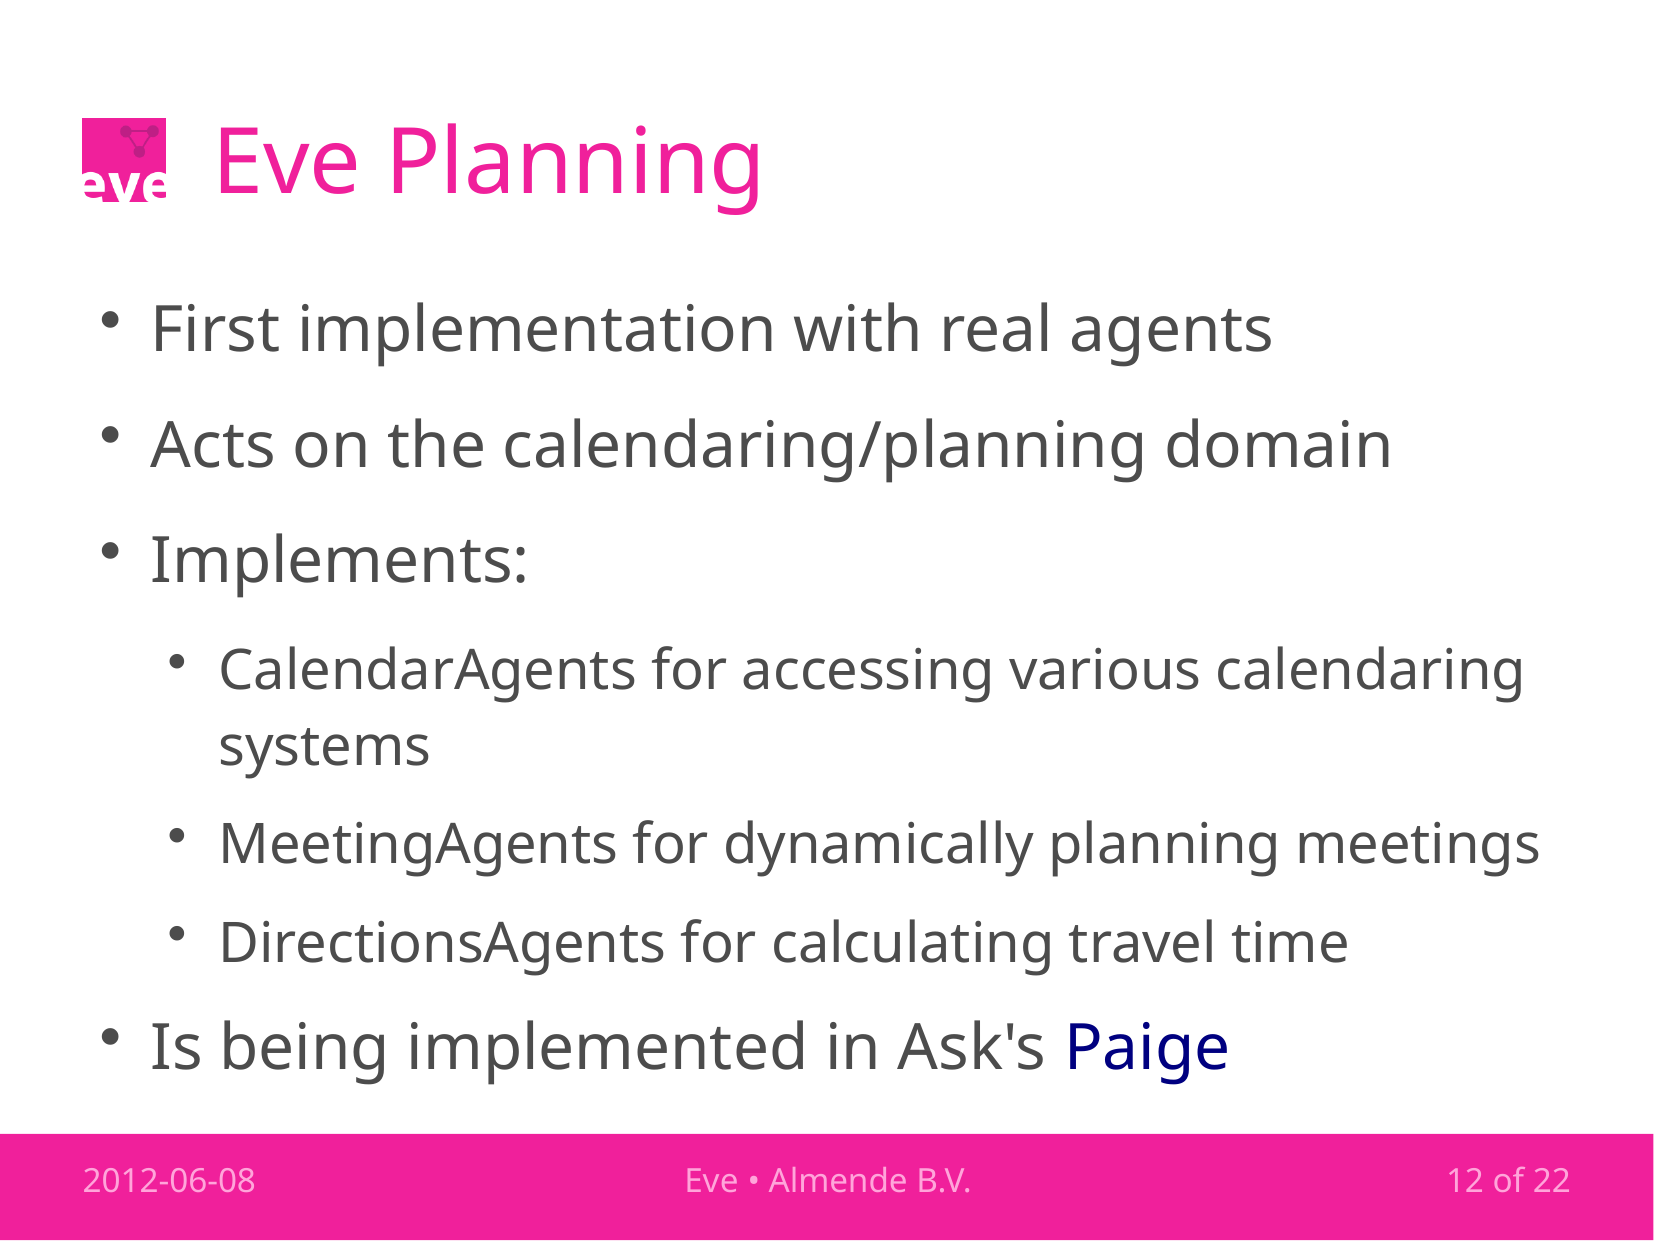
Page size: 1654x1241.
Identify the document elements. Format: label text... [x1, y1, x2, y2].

picture [82, 118, 166, 202]
list First implementation with real agents Acts on the calendaring/planning domain Implements: CalendarAgents for accessing various calendaring systems MeetingAgents for dynamically planning meetings DirectionsAgents for calculating travel time Is being implemented in Ask's Paige [82, 283, 1571, 1102]
title Eve Planning [212, 102, 1571, 215]
